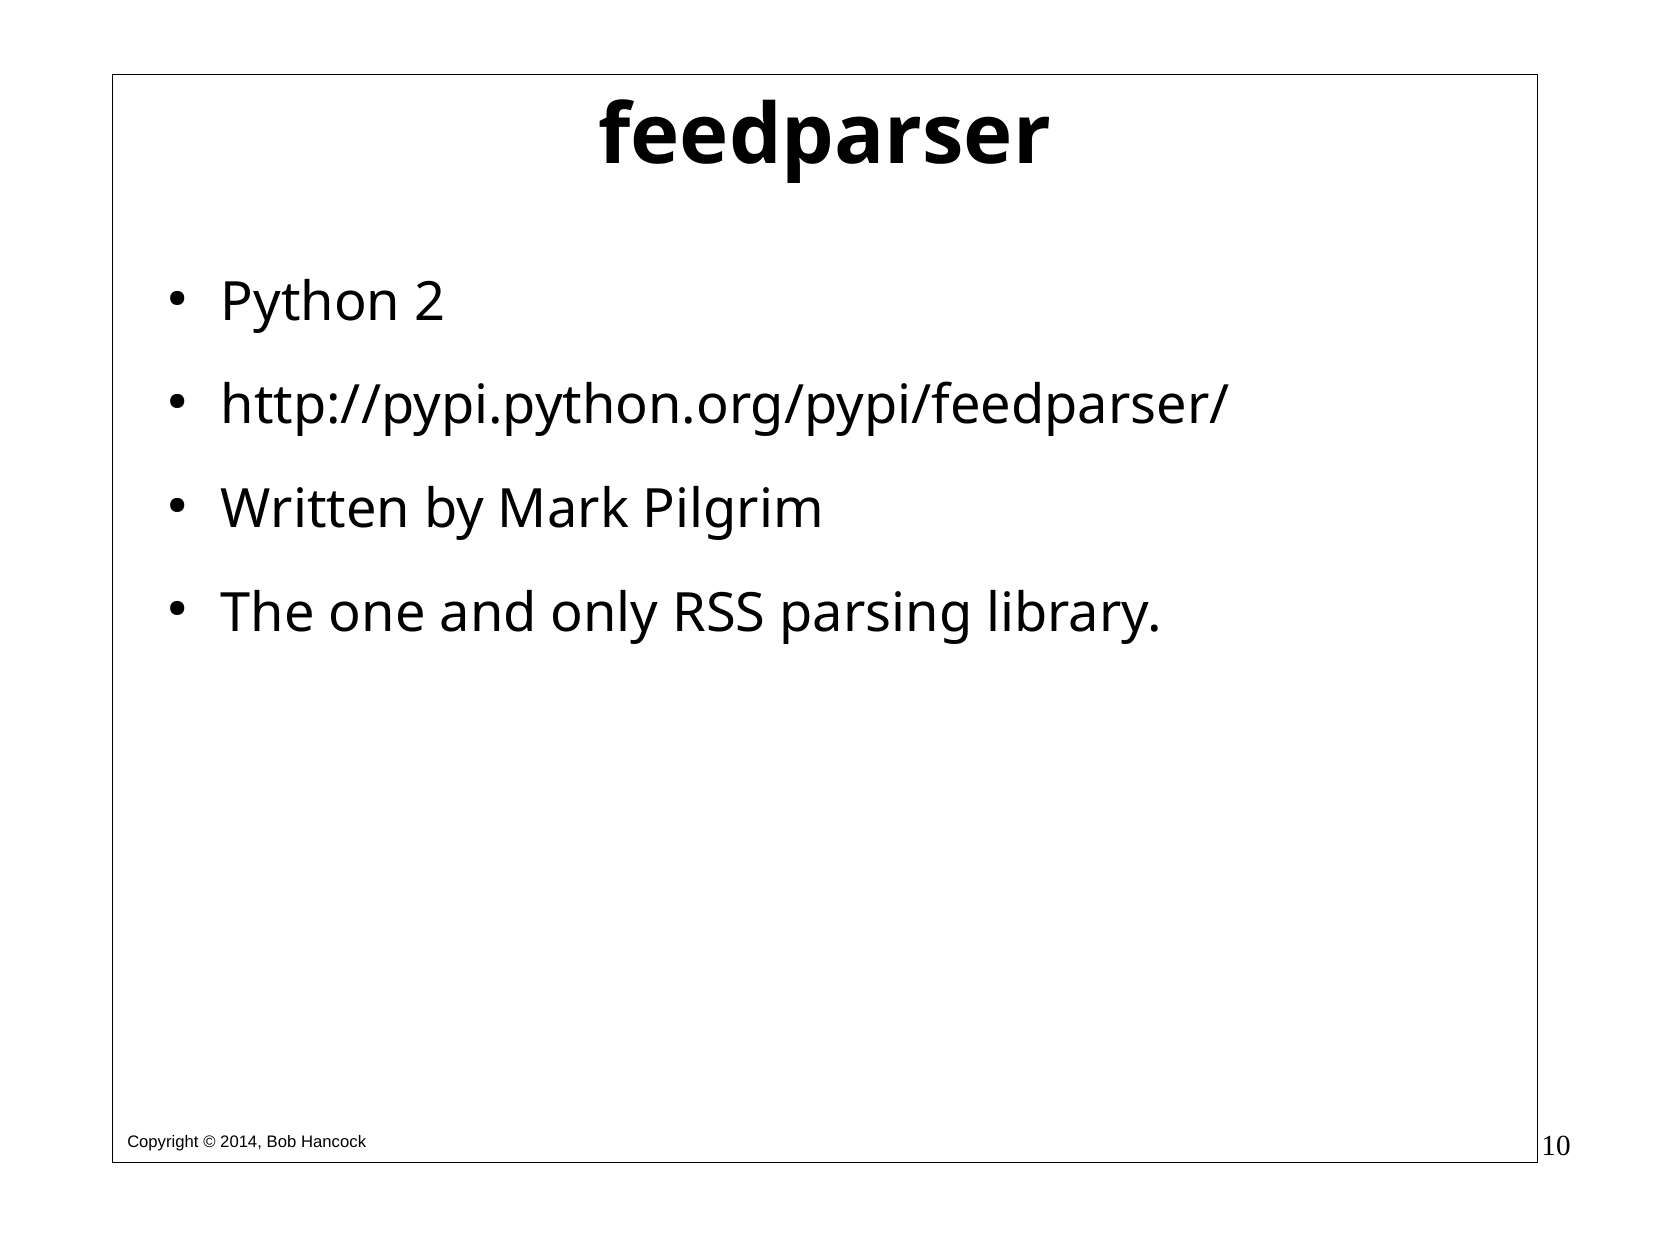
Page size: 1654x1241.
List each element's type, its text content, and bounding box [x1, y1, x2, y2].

title feedparser [112, 75, 1538, 188]
text_box Copyright © 2014, Bob Hancock [112, 1125, 381, 1159]
list Python 2 http://pypi.python.org/pypi/feedparser/ Written by Mark Pilgrim The one and only RSS parsing library. [150, 262, 1501, 1126]
